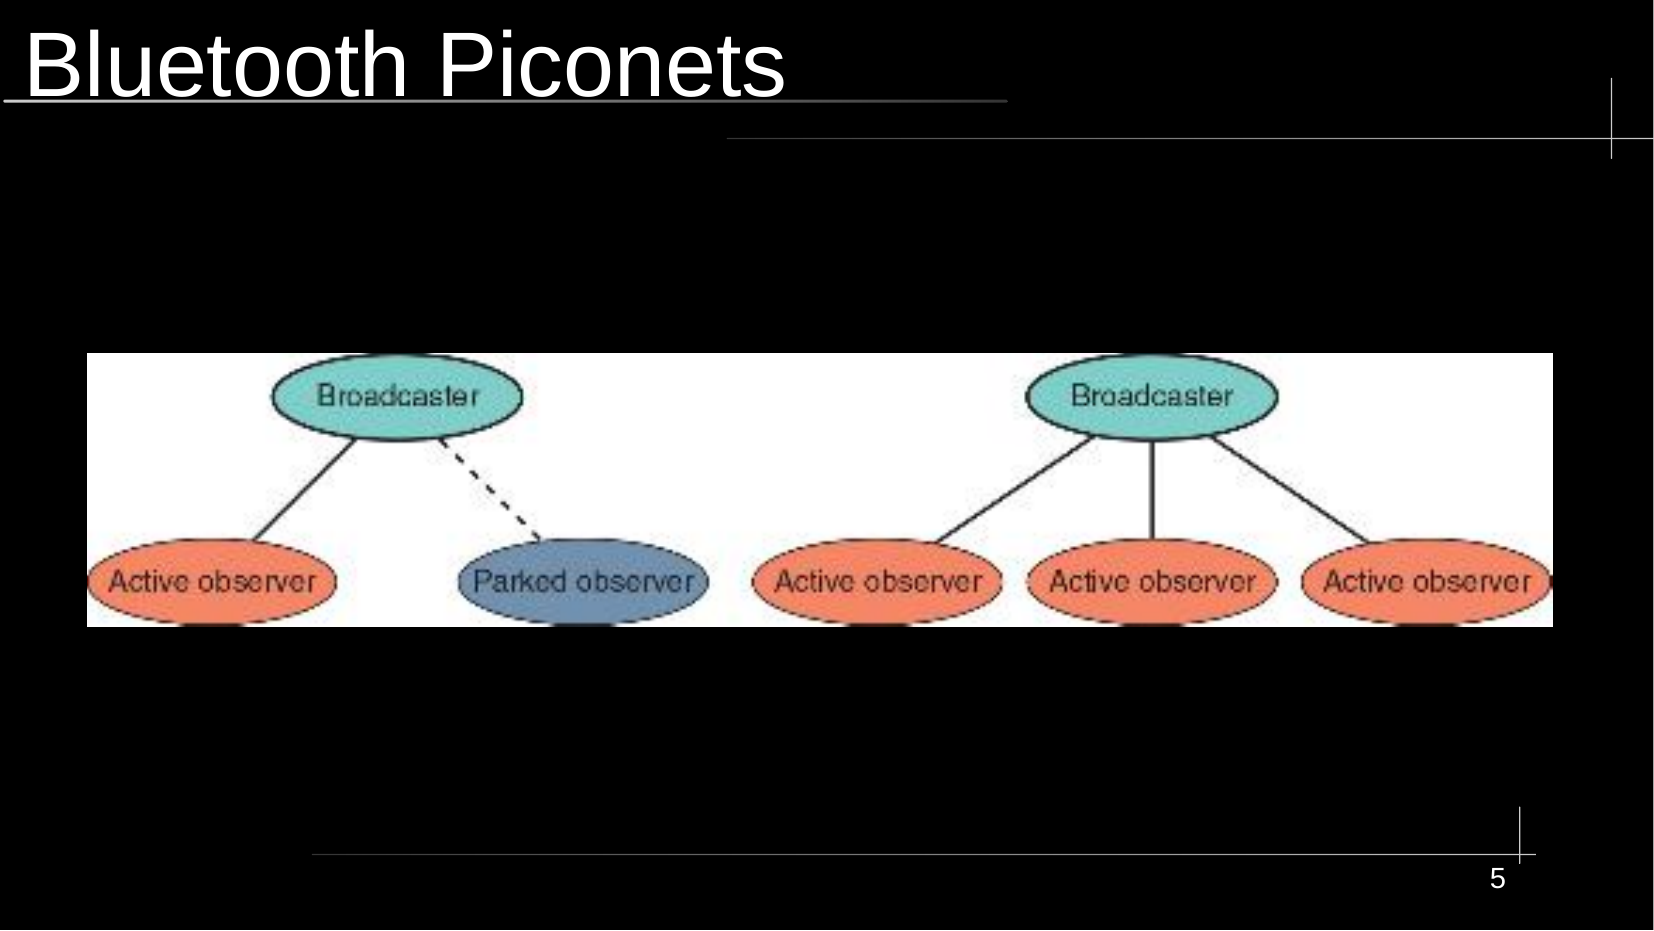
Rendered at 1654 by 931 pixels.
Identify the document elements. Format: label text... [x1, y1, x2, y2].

picture [87, 353, 1553, 627]
title Bluetooth Piconets [23, 11, 1589, 119]
